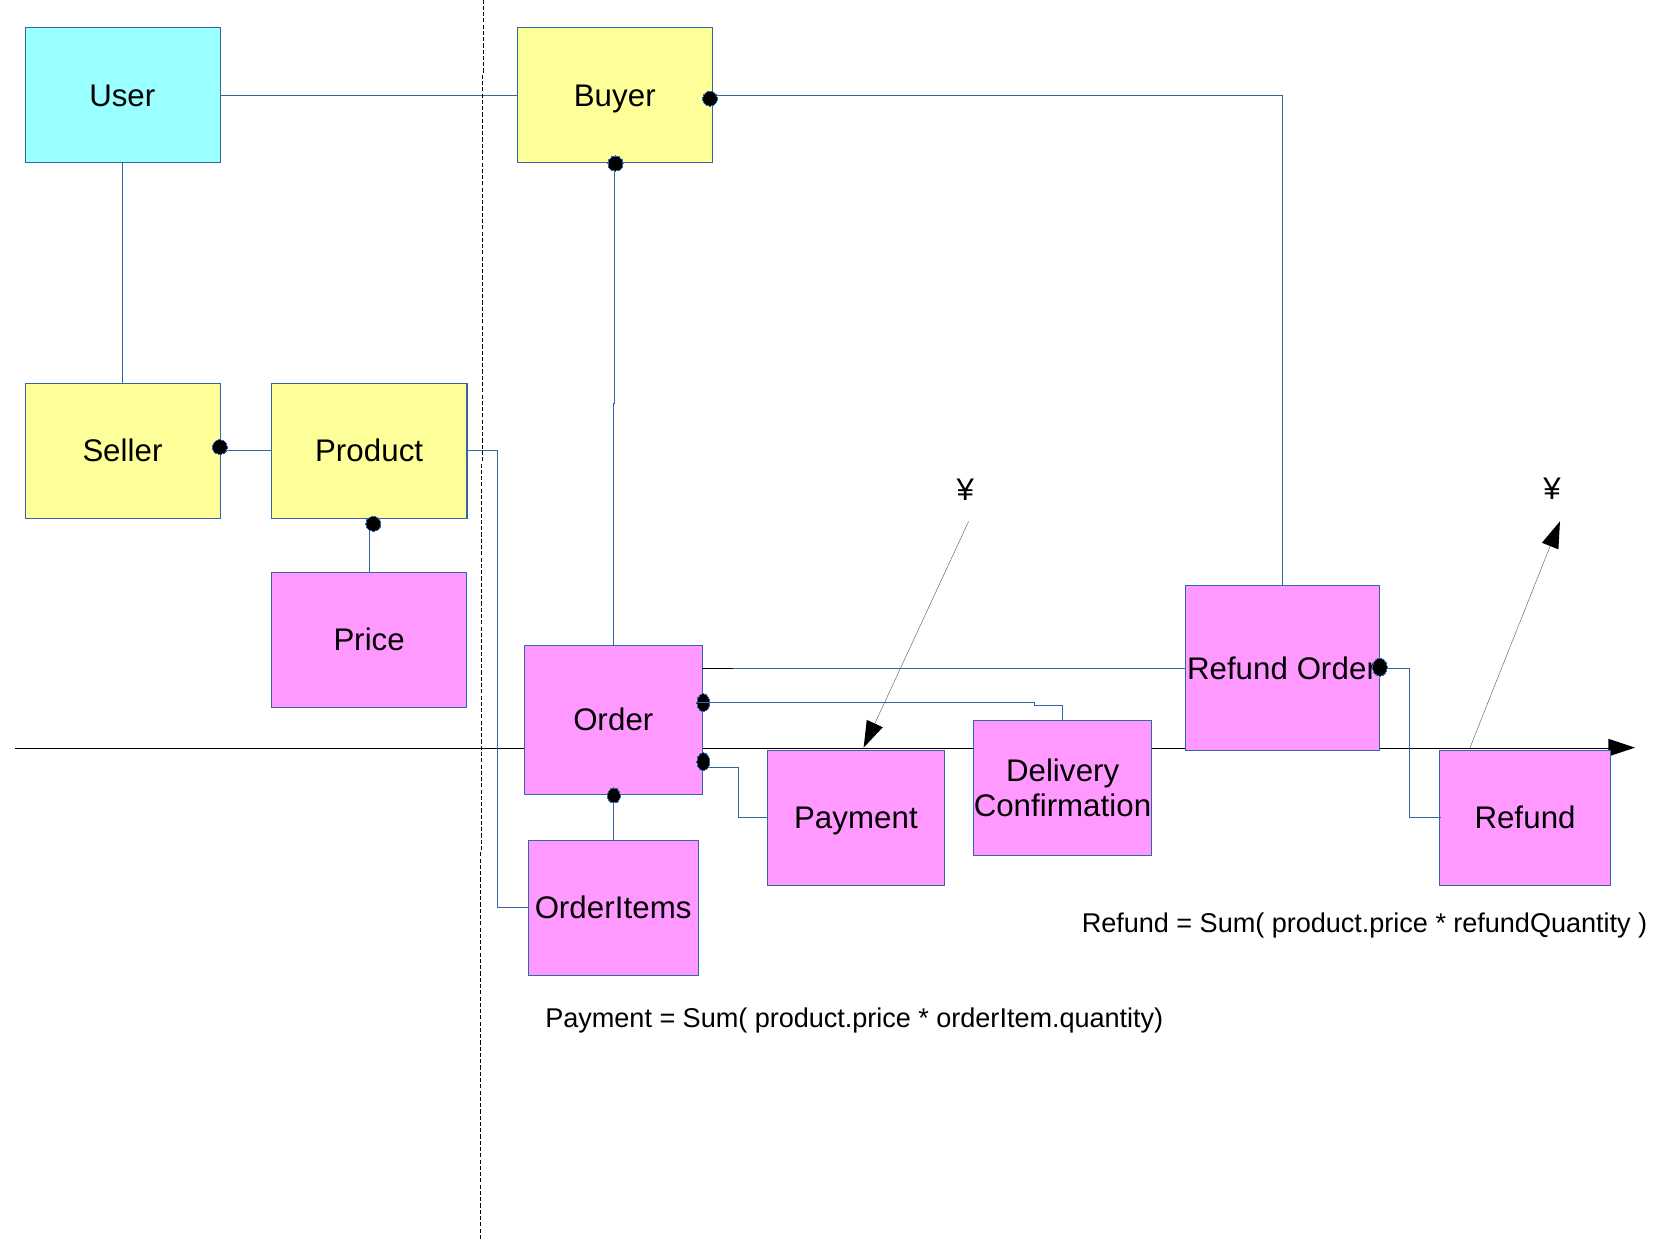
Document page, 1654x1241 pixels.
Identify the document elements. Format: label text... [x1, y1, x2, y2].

text_box ¥ [941, 464, 993, 522]
text_box Refund [1439, 750, 1611, 886]
text_box Payment [767, 750, 945, 886]
text_box Buyer [517, 27, 713, 163]
text_box [607, 787, 621, 803]
text_box Payment = Sum( product.price * orderItem.quantity) [530, 995, 1275, 1045]
text_box [696, 703, 710, 712]
text_box User [25, 27, 221, 163]
text_box Seller [25, 383, 221, 519]
text_box Delivery Confirmation [973, 720, 1152, 856]
text_box [696, 693, 710, 702]
text_box OrderItems [528, 840, 699, 976]
text_box [702, 91, 718, 107]
text_box [365, 516, 381, 532]
text_box ¥ [1528, 464, 1580, 521]
text_box [1372, 658, 1388, 677]
text_box [212, 439, 228, 455]
text_box Order [524, 645, 703, 795]
text_box [607, 155, 624, 172]
text_box Refund = Sum( product.price * refundQuantity ) [1067, 900, 1654, 951]
text_box [696, 752, 710, 771]
text_box Refund Order [1185, 585, 1380, 751]
text_box Product [271, 383, 467, 519]
text_box Price [271, 572, 467, 708]
